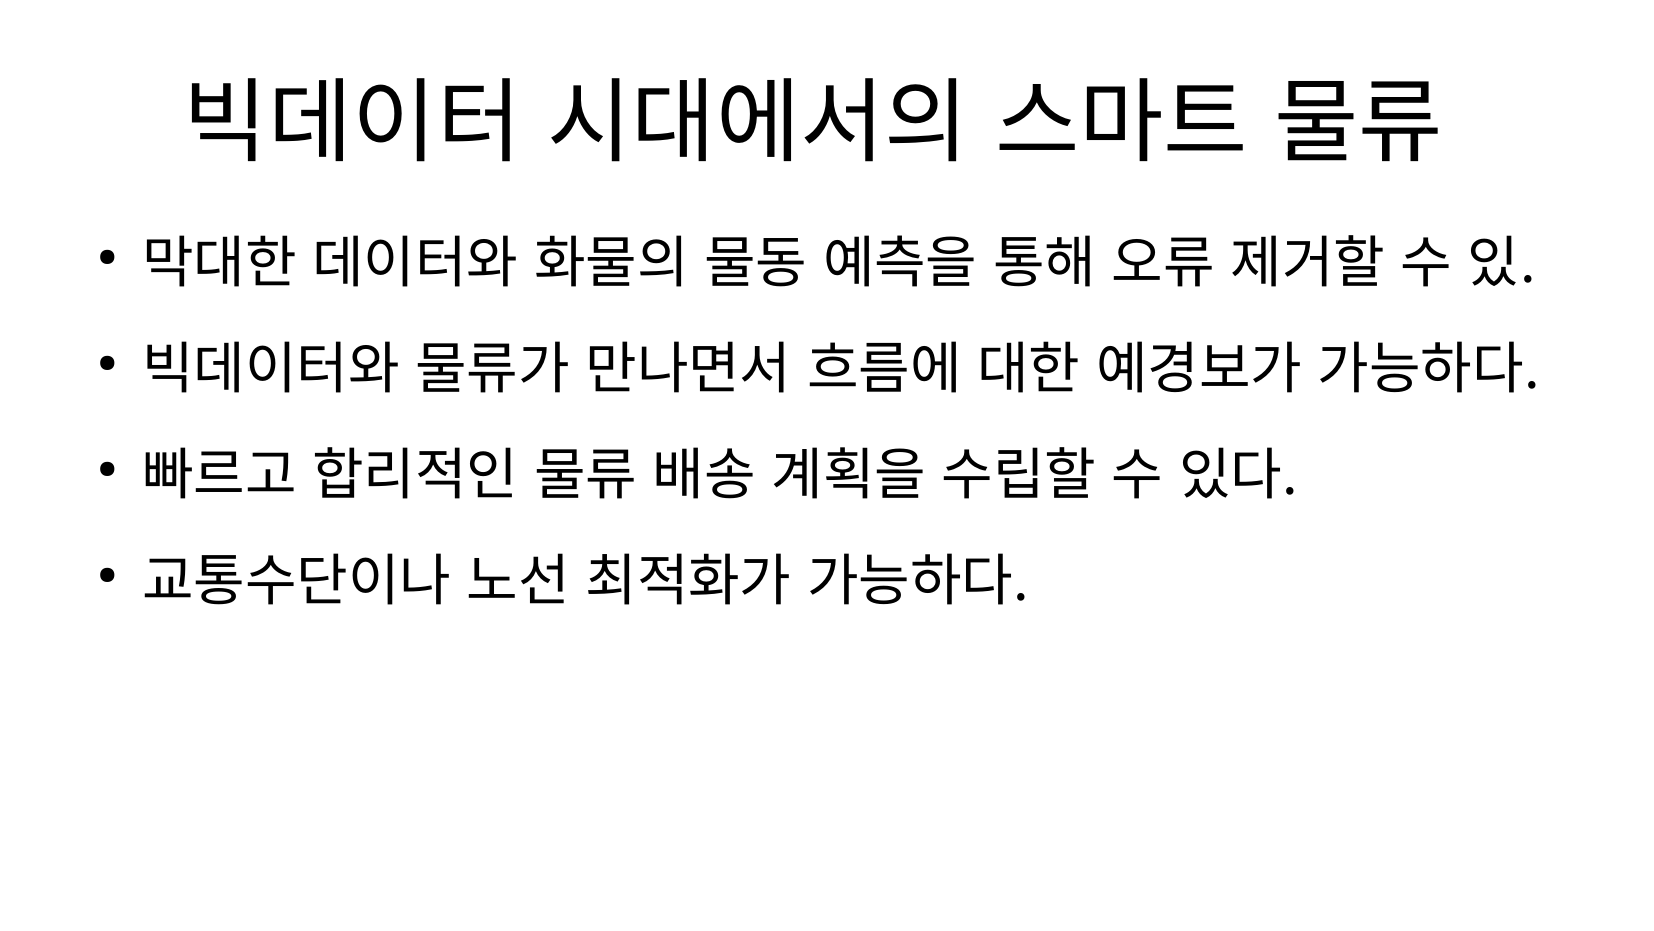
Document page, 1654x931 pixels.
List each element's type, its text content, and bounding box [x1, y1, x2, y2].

list 막대한 데이터와 화물의 물동 예측을 통해 오류 제거할 수 있. 빅데이터와 물류가 만나면서 흐름에 대한 예경보가 가능하다. 빠르고 합리적인 물류 배송 계획을 수립할 수 있다. 교통수단이나 노선 최적화가 가능하다. [82, 217, 1571, 758]
title 빅데이터 시대에서의 스마트 물류 [82, 37, 1571, 193]
